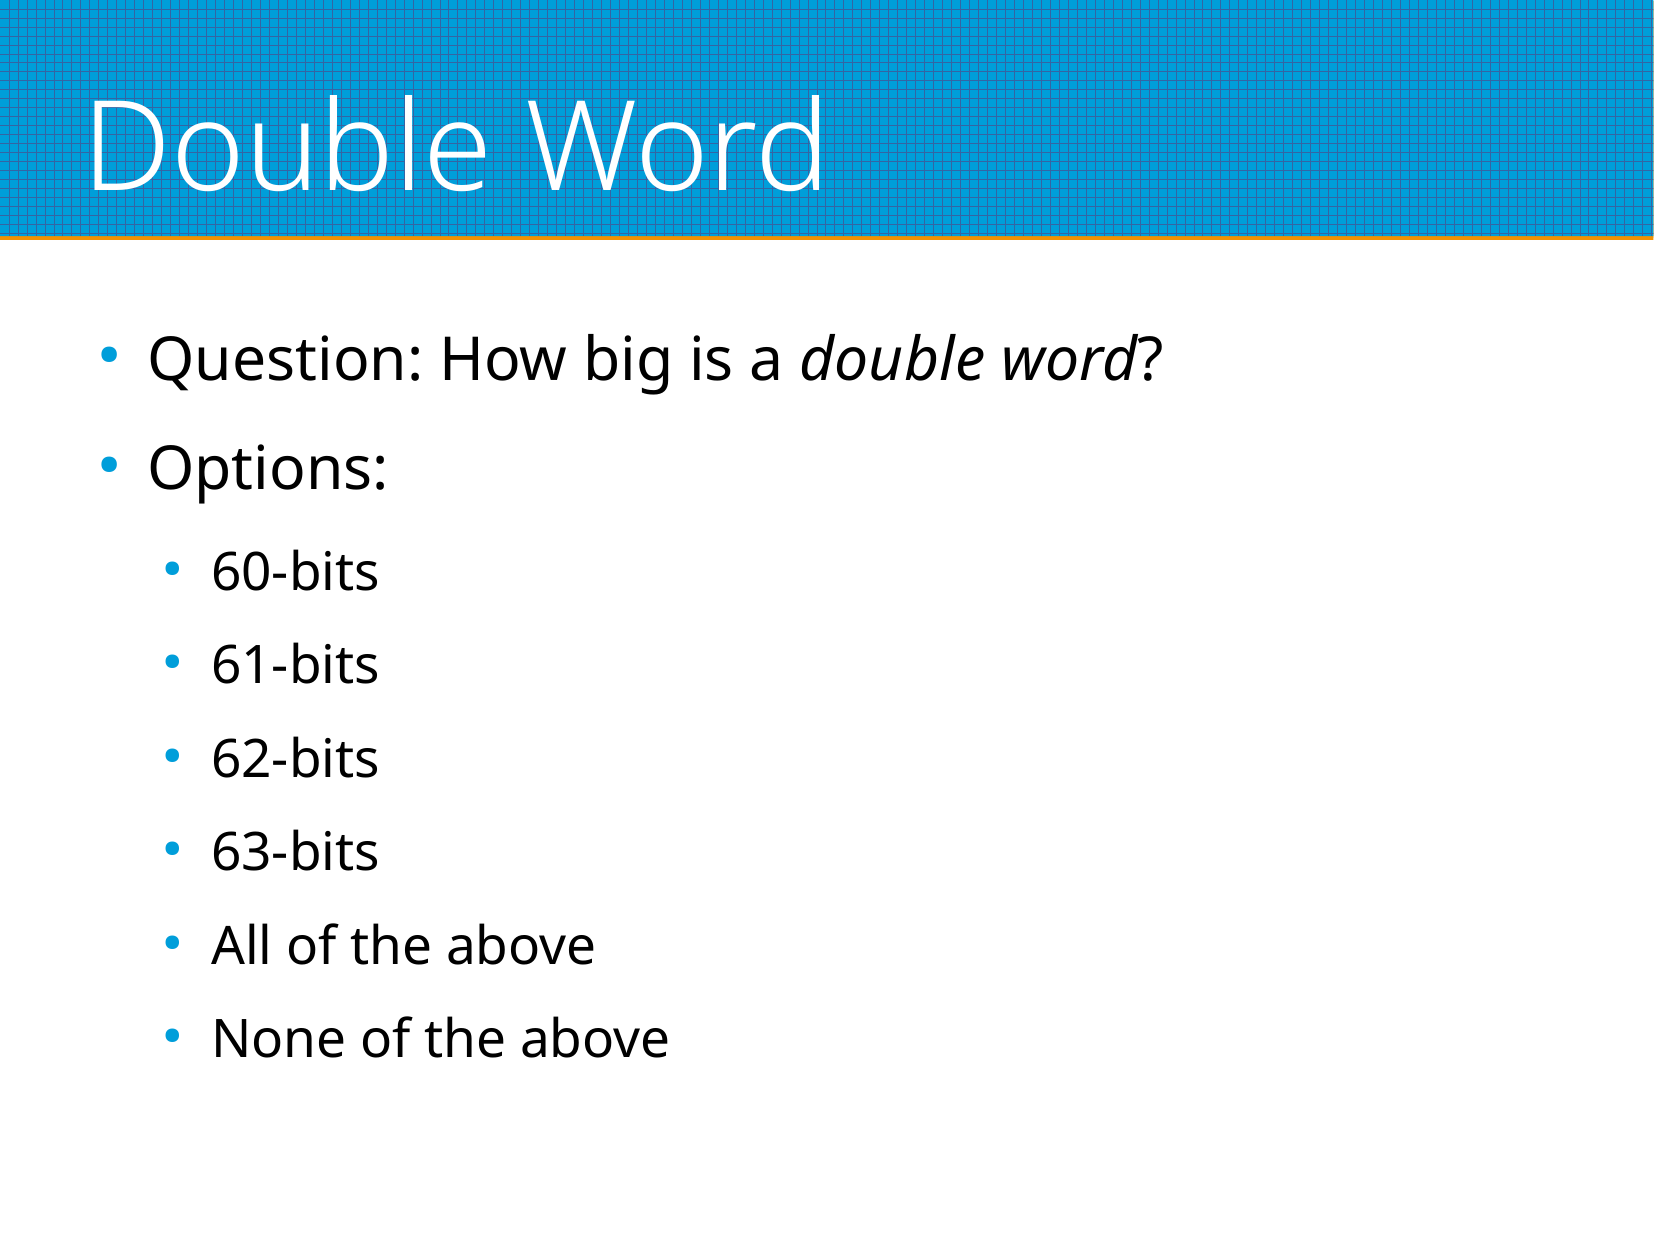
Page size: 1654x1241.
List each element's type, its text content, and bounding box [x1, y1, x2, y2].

title Double Word [82, 19, 1571, 227]
list Question: How big is a double word? Options: 60-bits 61-bits 62-bits 63-bits All of the above None of the above [82, 314, 1563, 1081]
